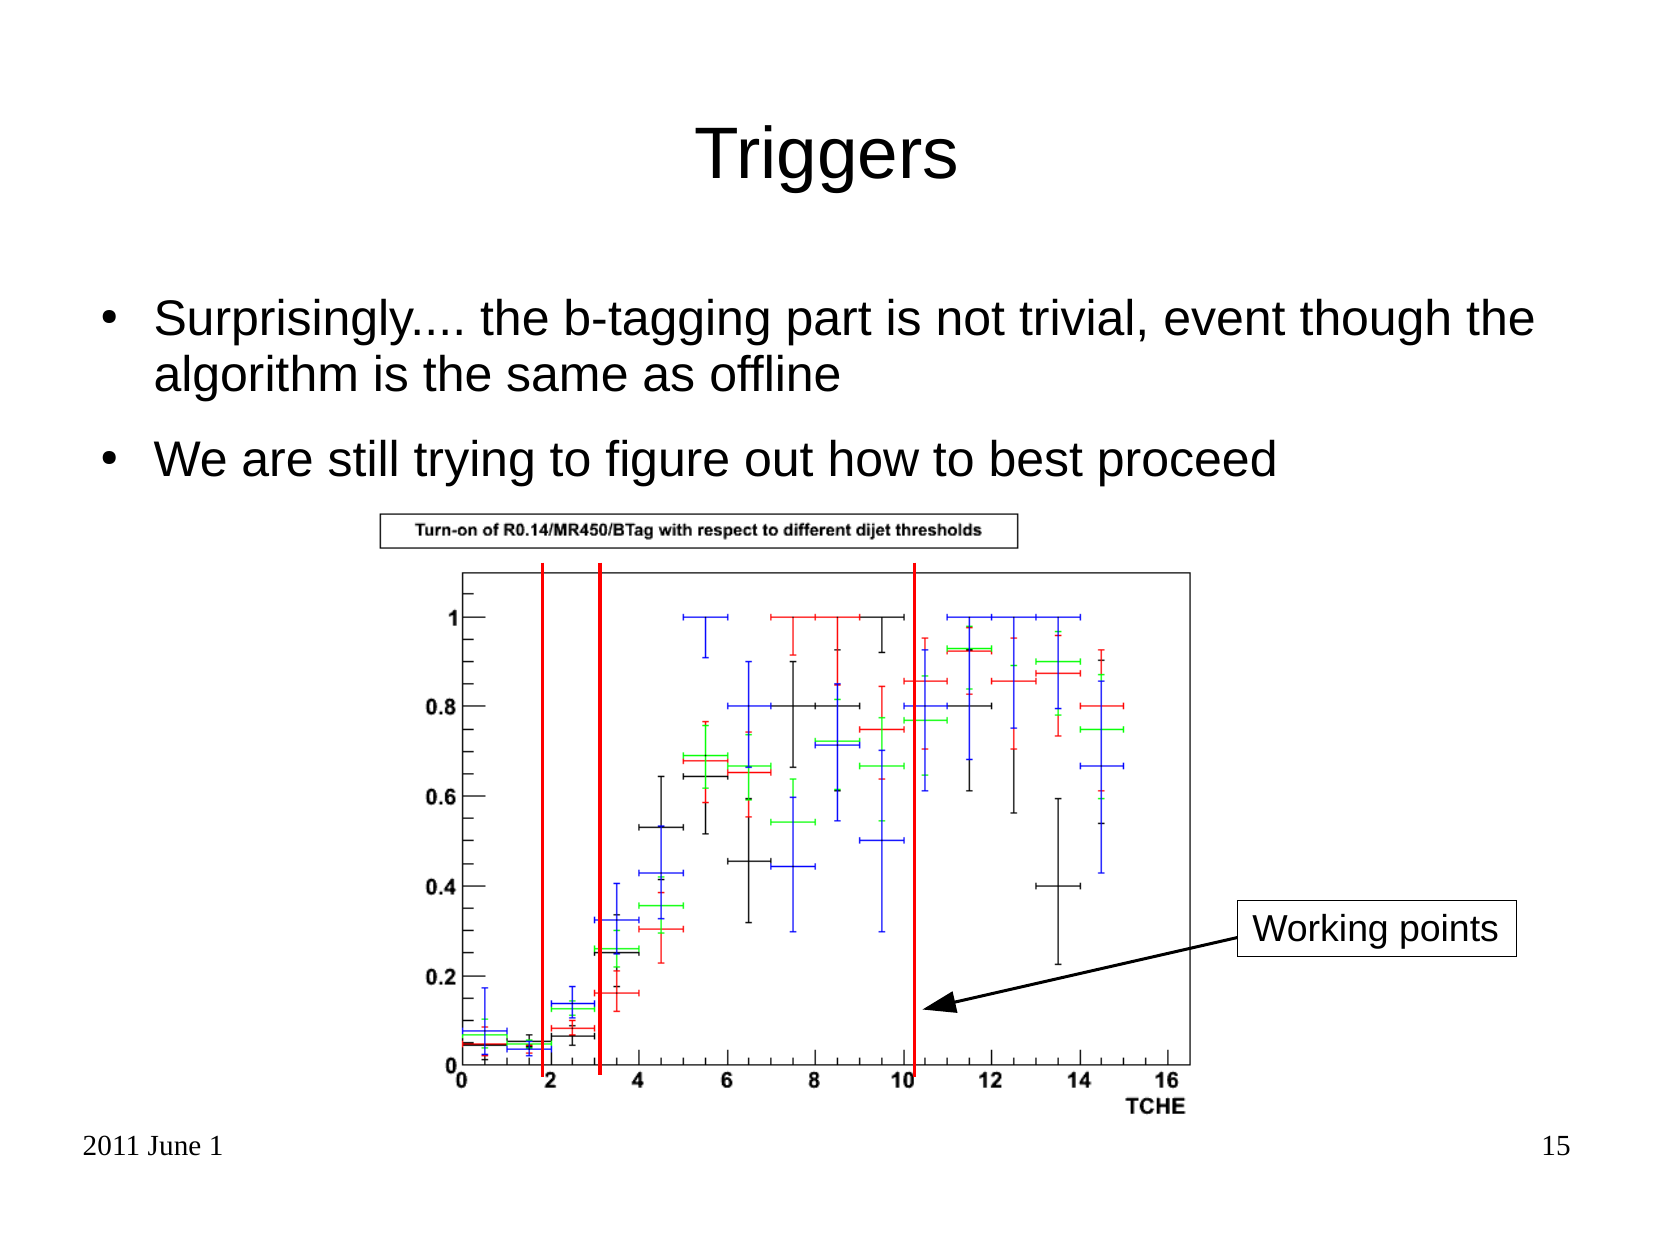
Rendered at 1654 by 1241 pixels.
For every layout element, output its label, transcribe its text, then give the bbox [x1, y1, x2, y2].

picture [372, 511, 1281, 1127]
list Surprisingly.... the b-tagging part is not trivial, event though the algorithm is the same as offline We are still trying to figure out how to best proceed [82, 290, 1571, 1094]
title Triggers [82, 56, 1571, 250]
text_box Working points [1237, 900, 1517, 957]
